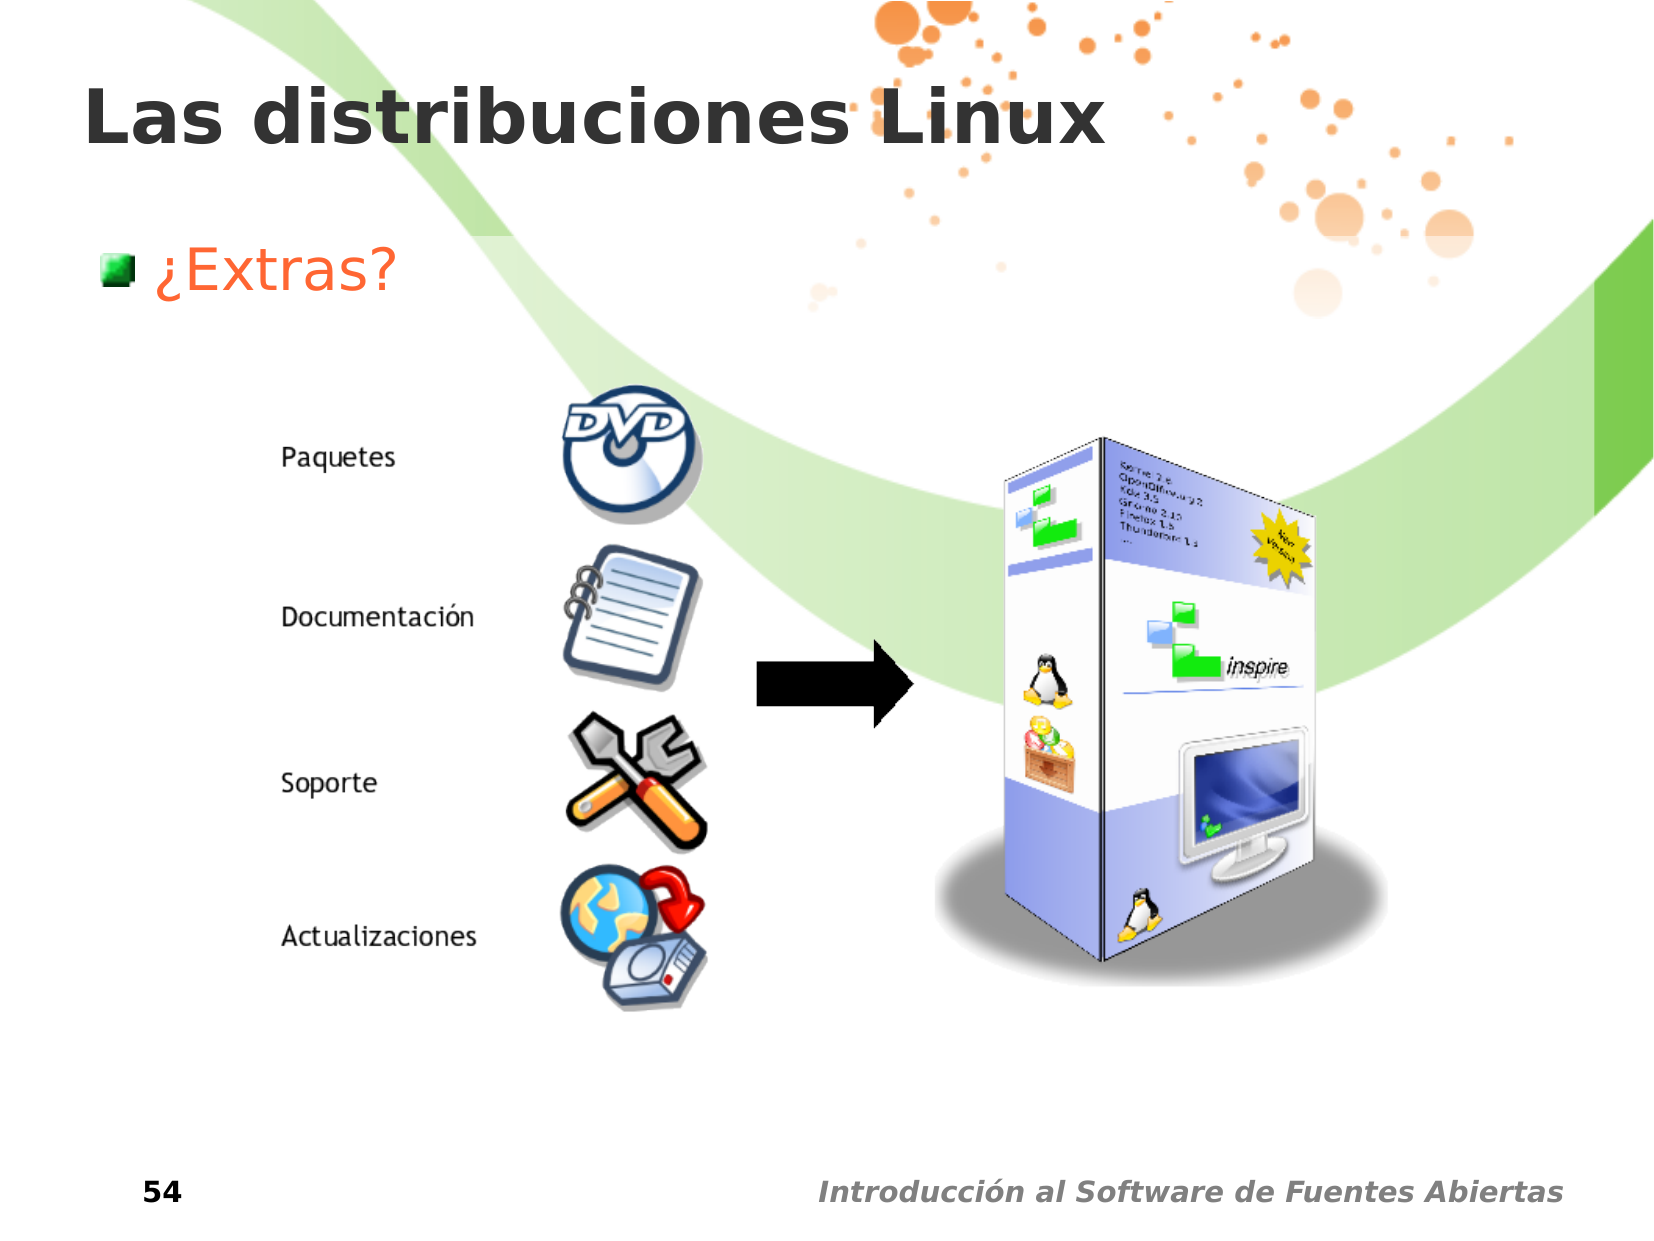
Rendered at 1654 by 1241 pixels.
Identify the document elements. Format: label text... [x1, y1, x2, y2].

picture [185, 0, 1654, 754]
title Las distribuciones Linux [82, 36, 1571, 200]
list ¿Extras? [82, 236, 1571, 1137]
picture [261, 367, 1404, 1020]
